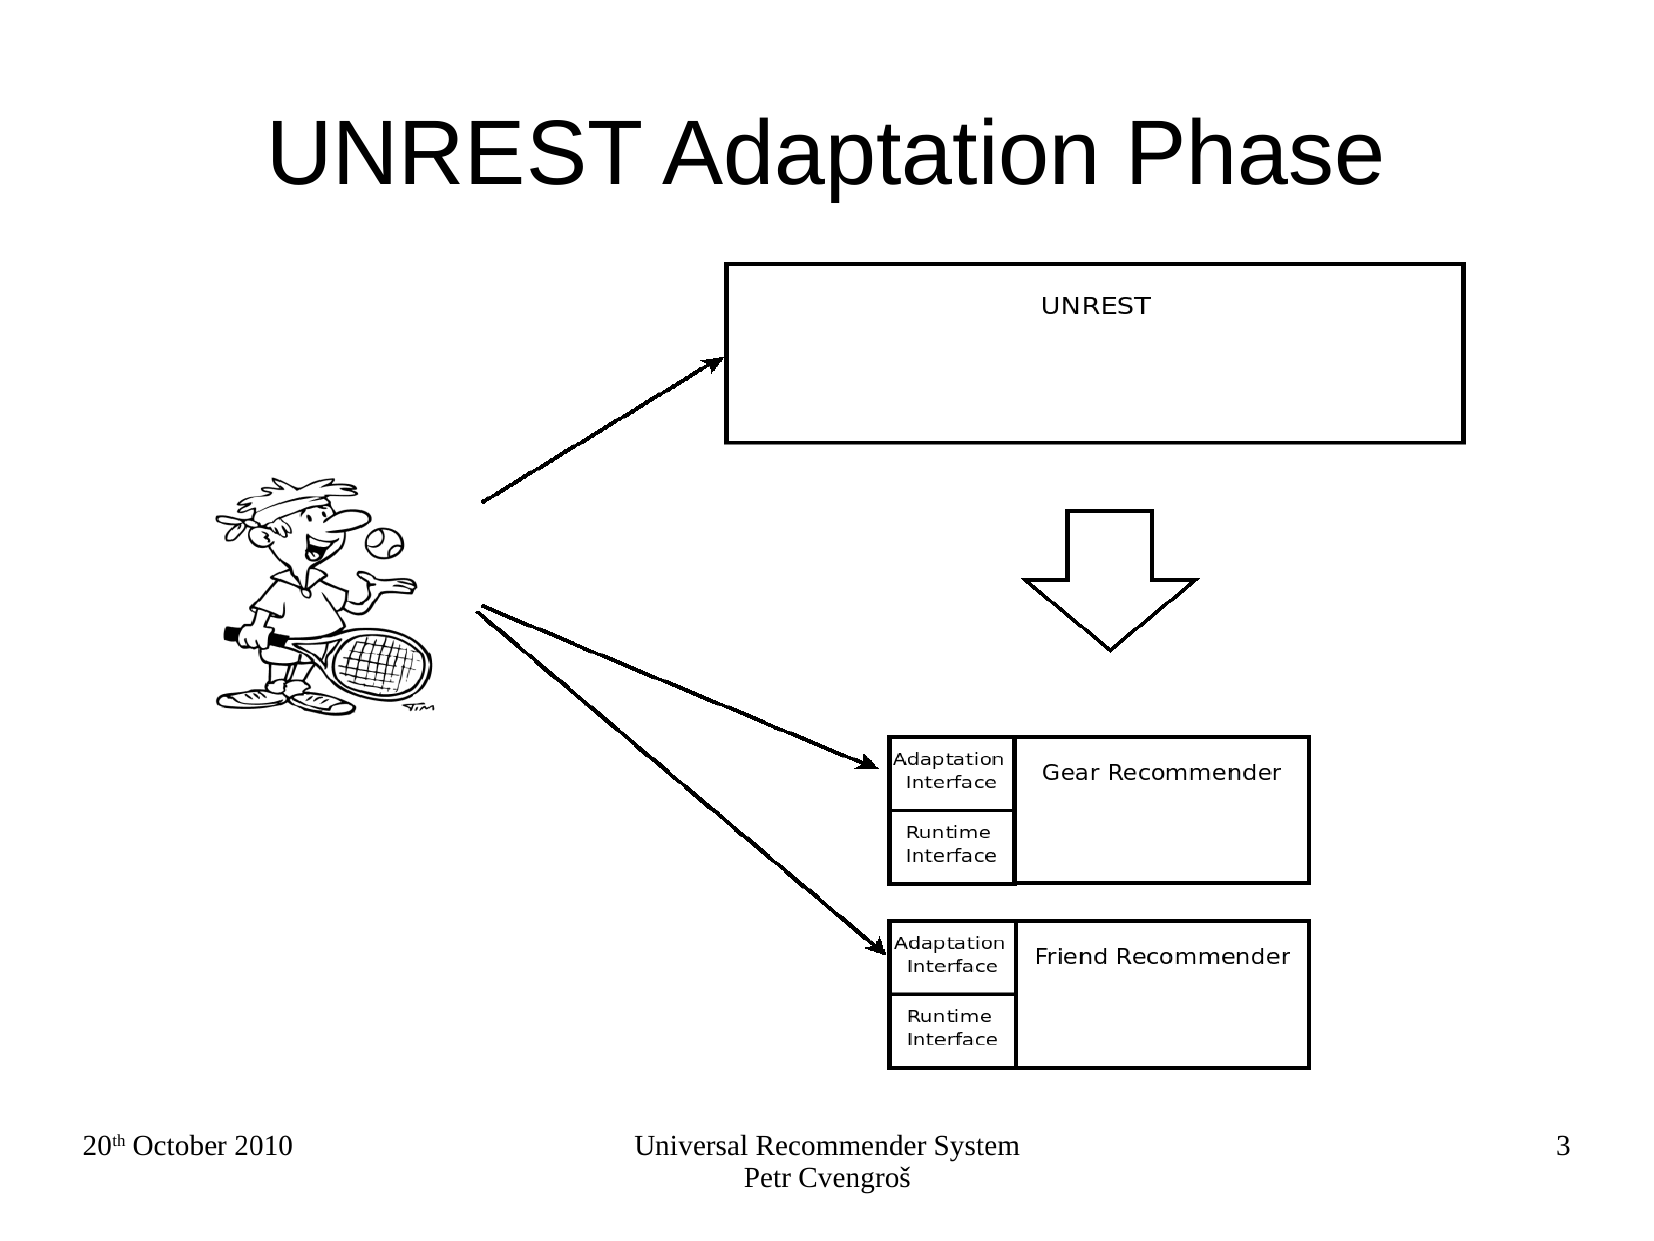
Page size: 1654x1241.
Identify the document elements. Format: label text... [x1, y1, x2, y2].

picture [185, 262, 1469, 1071]
title UNREST Adaptation Phase [82, 56, 1571, 250]
